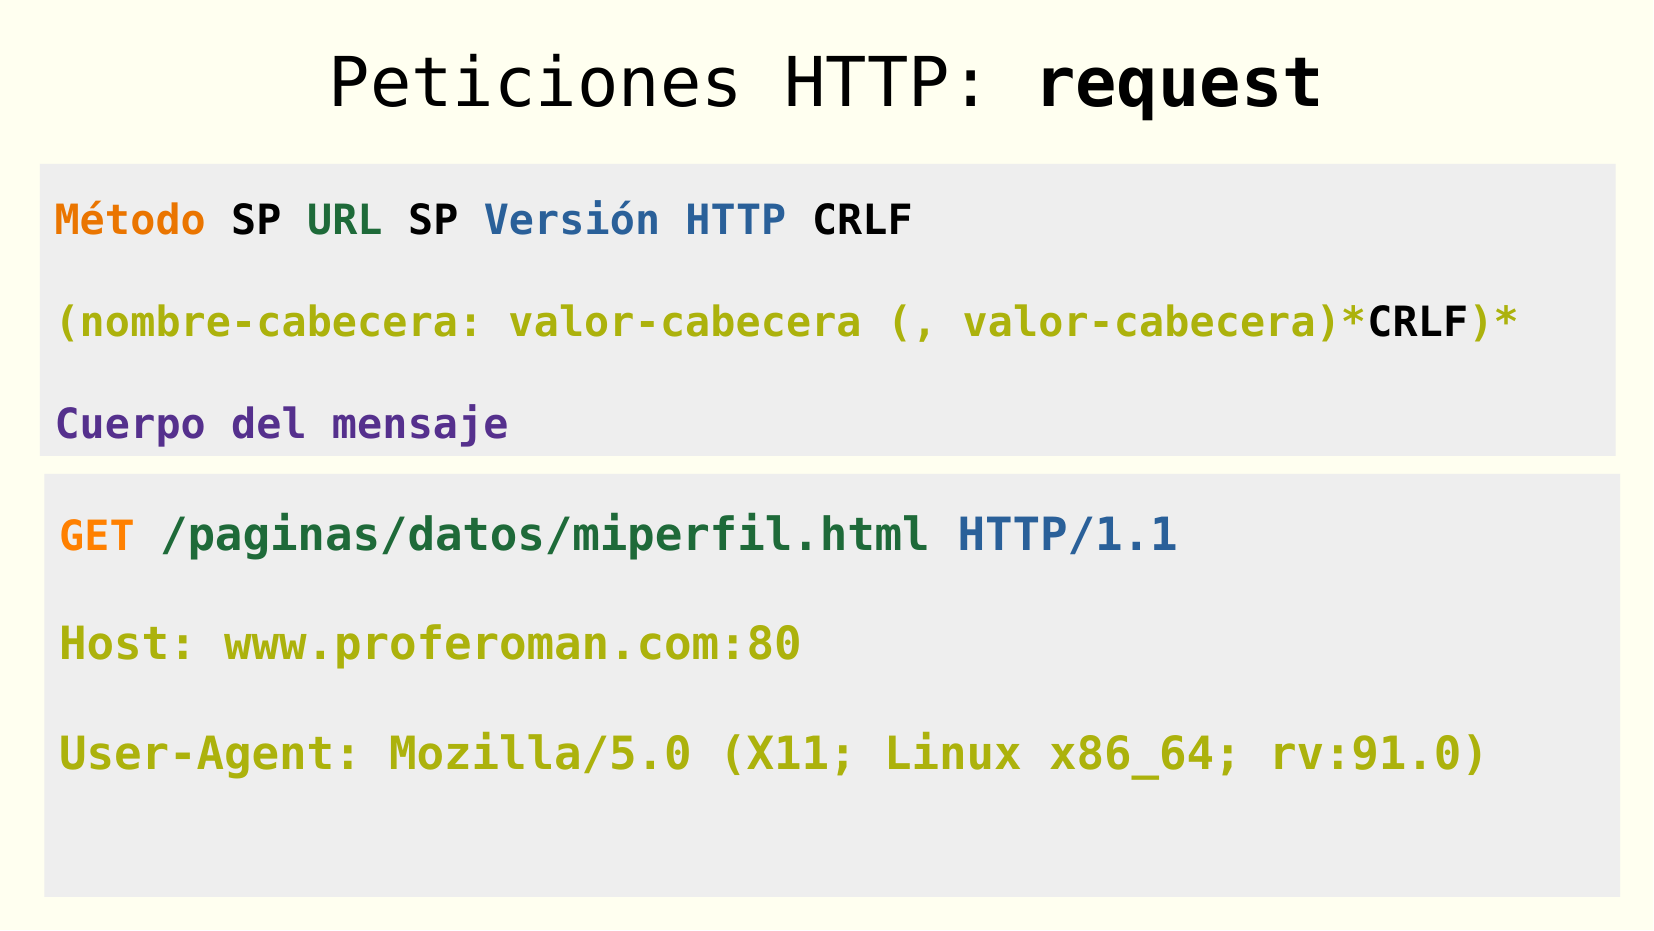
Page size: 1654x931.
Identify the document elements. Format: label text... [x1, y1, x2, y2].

text_box Método SP URL SP Versión HTTP CRLF (nombre-cabecera: valor-cabecera (, valor-cabecera)*CRLF)* Cuerpo del mensaje [39, 163, 1616, 456]
title Peticiones HTTP: request [82, 16, 1571, 149]
text_box GET /paginas/datos/miperfil.html HTTP/1.1 Host: www.proferoman.com:80 User-Agent: Mozilla/5.0 (X11; Linux x86_64; rv:91.0) [44, 473, 1621, 897]
